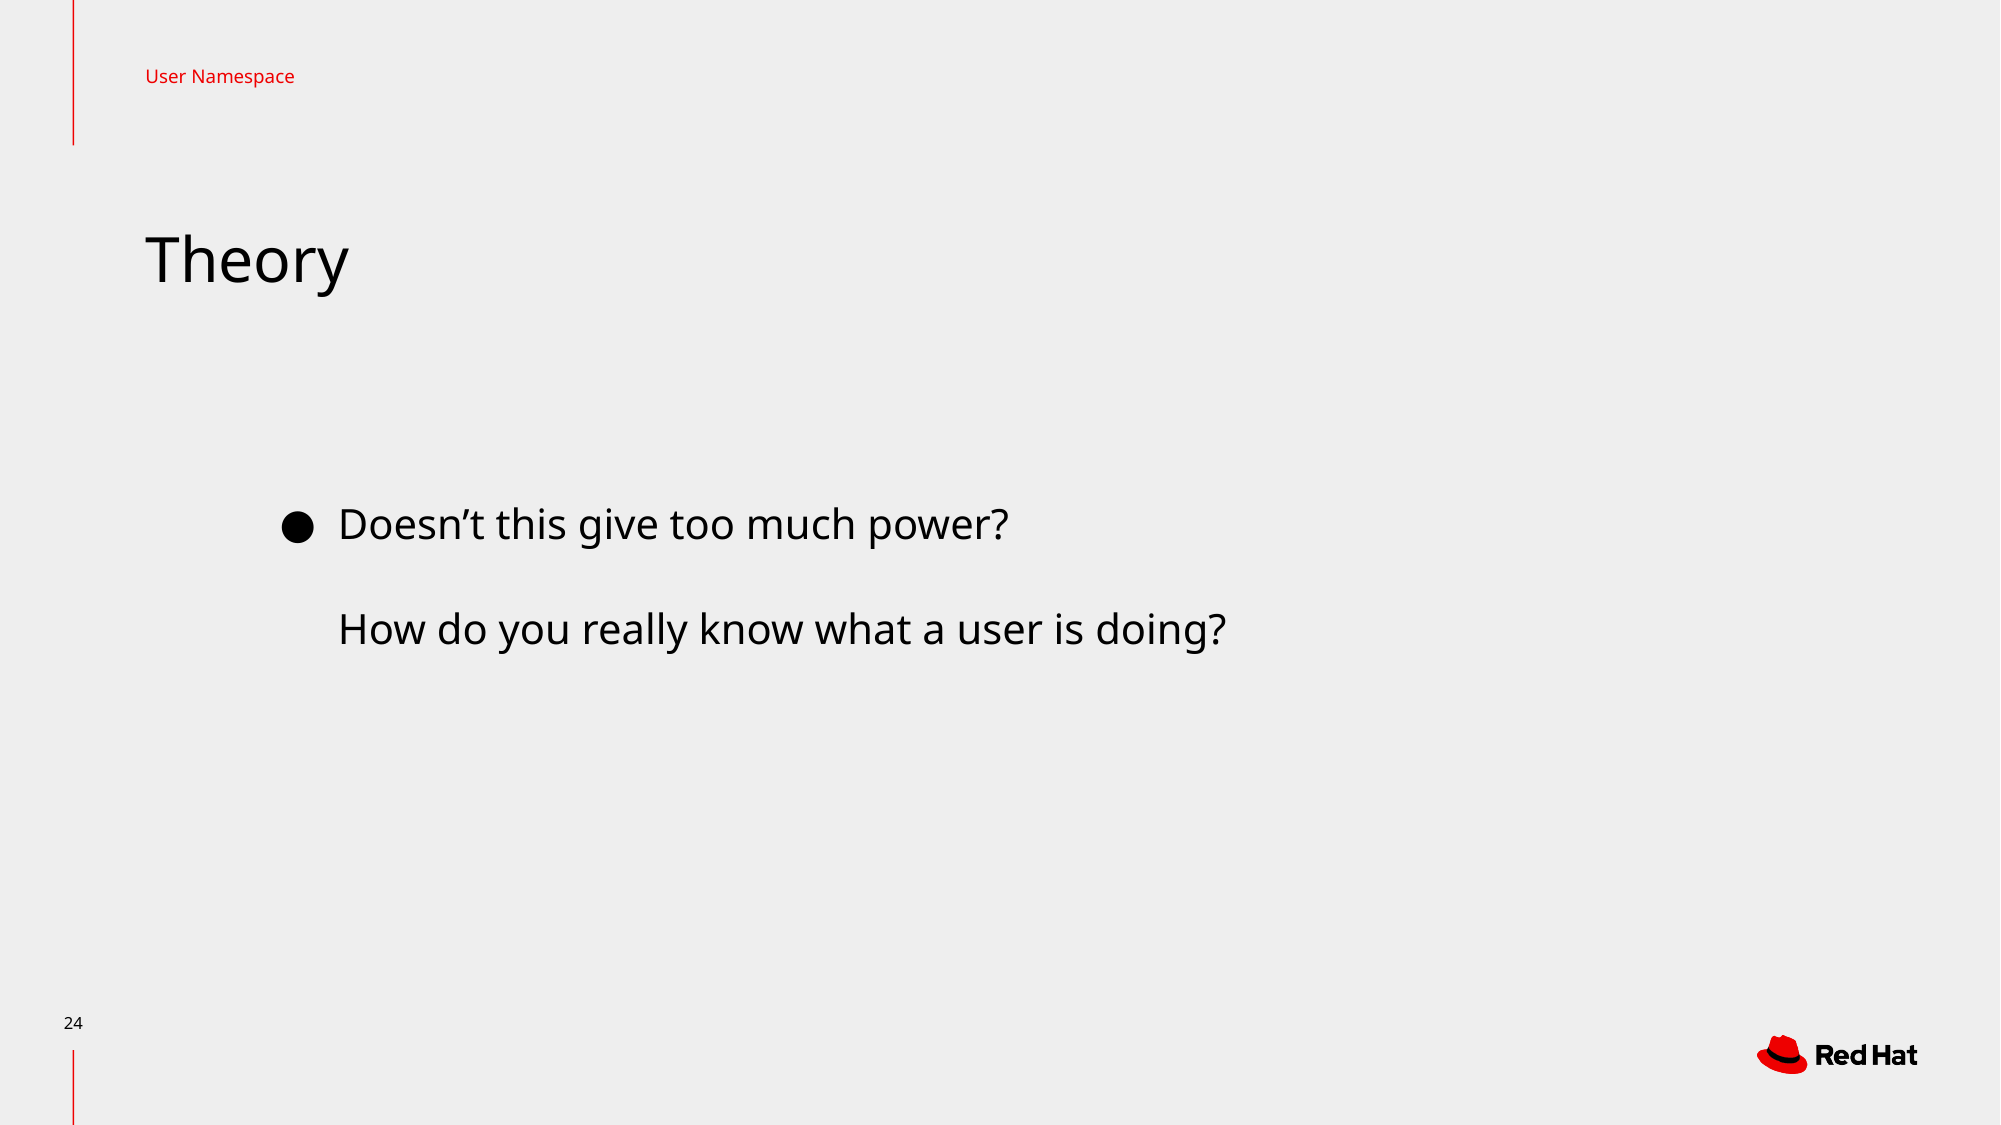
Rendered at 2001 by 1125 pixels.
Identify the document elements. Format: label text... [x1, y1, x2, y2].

subtitle User Namespace [73, 9, 919, 143]
slide_number <number> [13, 1012, 134, 1036]
title Theory [73, 193, 1713, 353]
picture [1757, 1035, 1918, 1074]
title Doesn’t this give too much power? How do you really know what a user is doing? [262, 442, 1955, 974]
